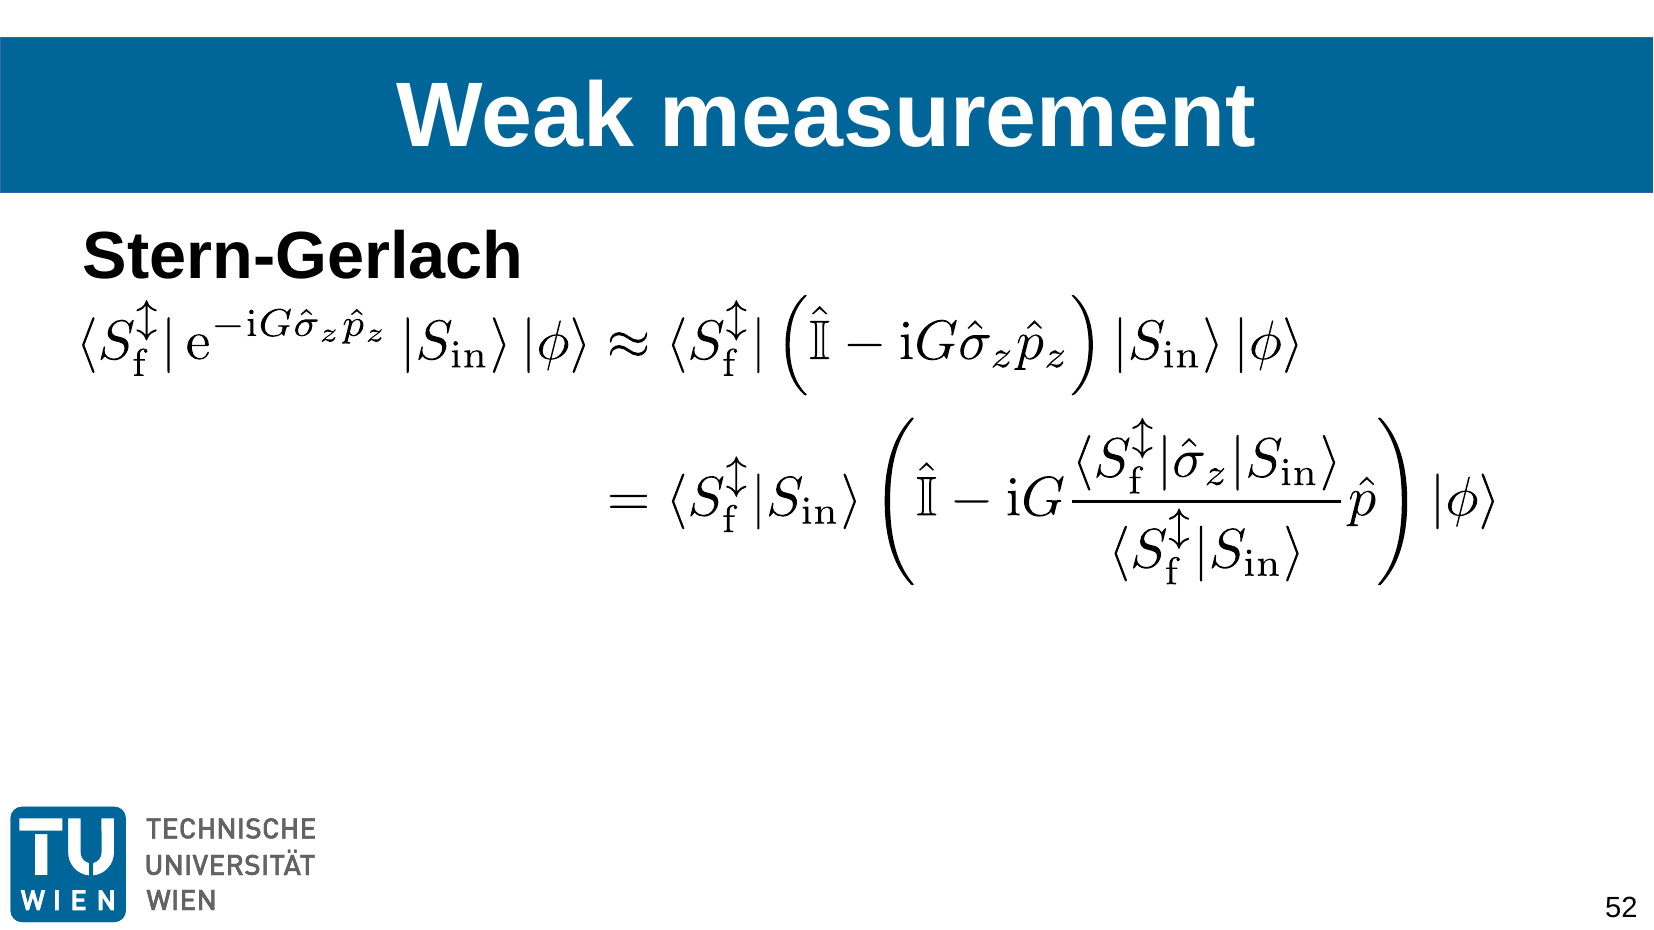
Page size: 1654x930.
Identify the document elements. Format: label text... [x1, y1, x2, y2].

title Weak measurement [0, 37, 1653, 193]
picture [75, 290, 1515, 600]
list Stern-Gerlach [82, 217, 1571, 301]
